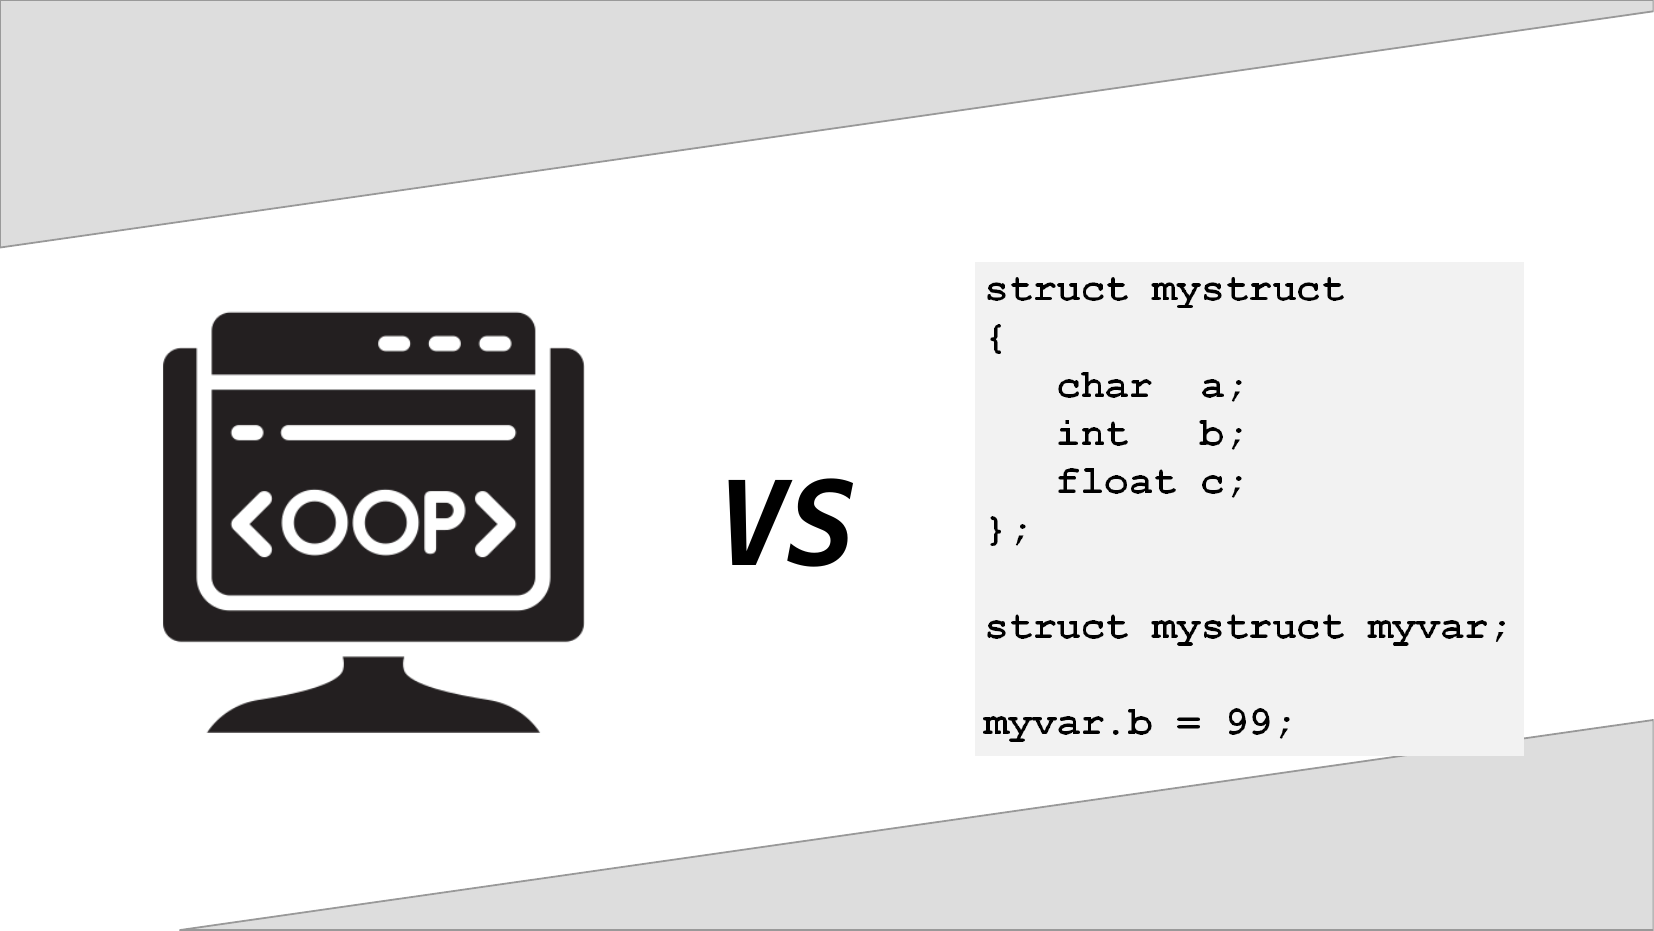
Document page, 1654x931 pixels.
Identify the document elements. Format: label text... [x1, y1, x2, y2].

picture [975, 262, 1524, 756]
picture [71, 221, 676, 826]
text_box VS [675, 450, 901, 601]
